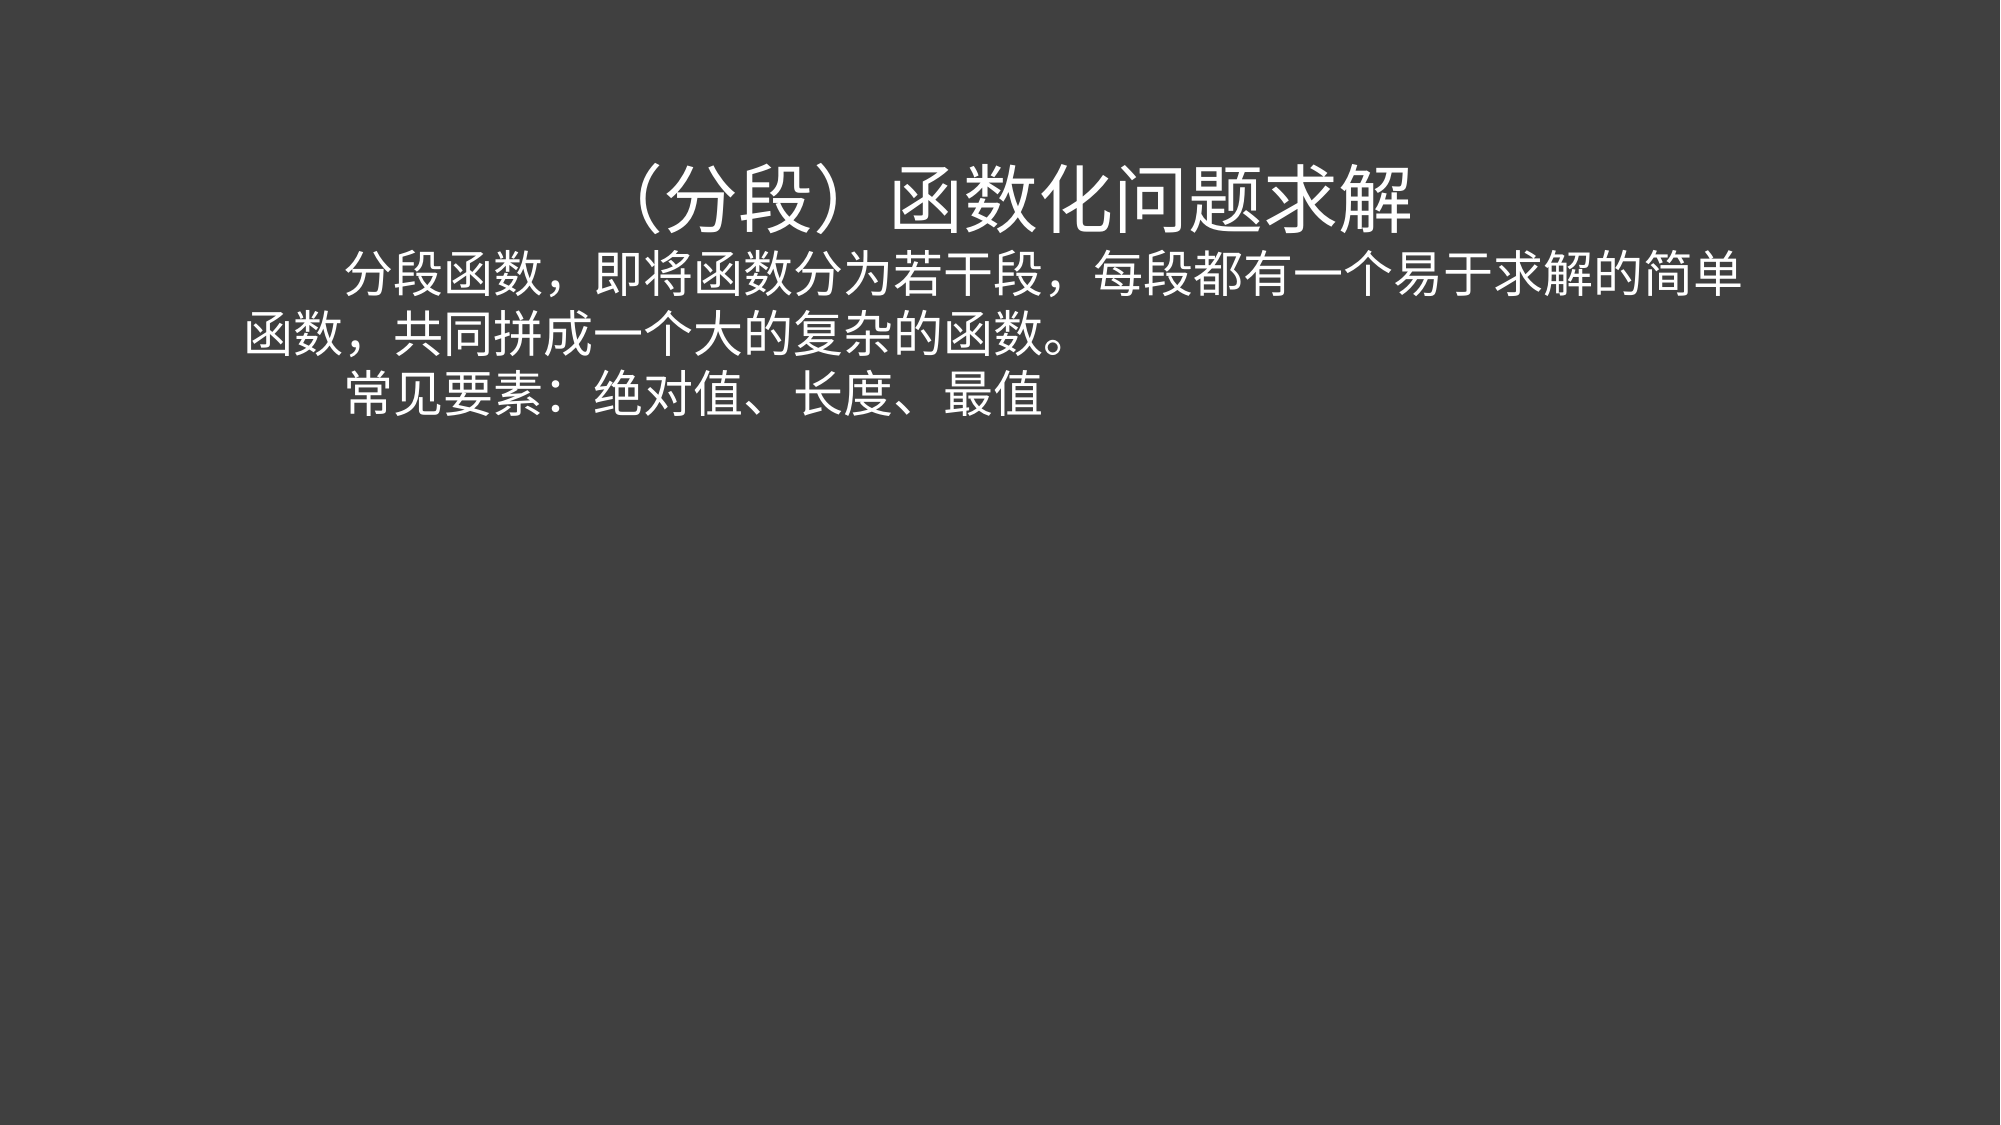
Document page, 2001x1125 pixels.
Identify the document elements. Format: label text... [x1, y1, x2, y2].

text_box （分段）函数化问题求解 分段函数，即将函数分为若干段，每段都有一个易于求解的简单函数，共同拼成一个大的复杂的函数。 常见要素：绝对值、长度、最值 [228, 144, 1775, 430]
